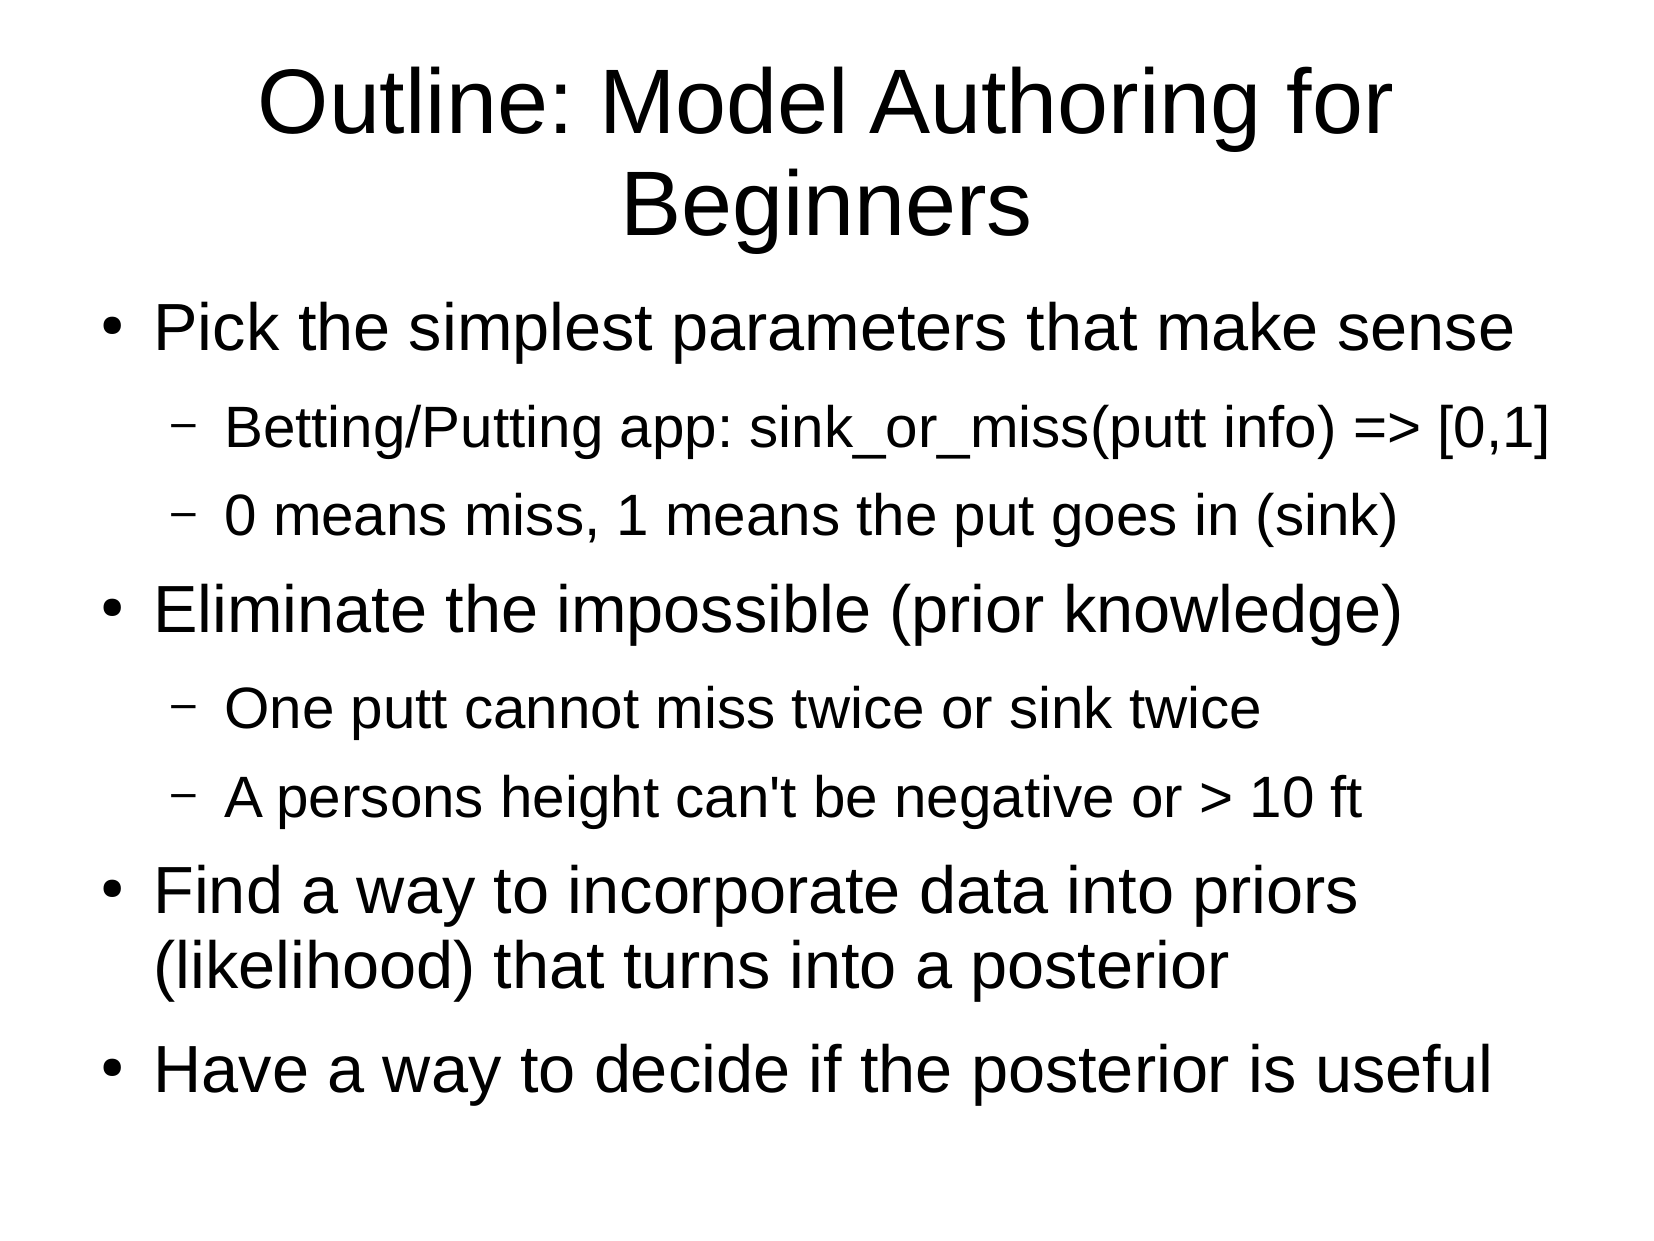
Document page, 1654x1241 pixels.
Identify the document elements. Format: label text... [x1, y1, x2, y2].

title Outline: Model Authoring for Beginners [82, 49, 1571, 257]
list Pick the simplest parameters that make sense Betting/Putting app: sink_or_miss(putt info) => [0,1] 0 means miss, 1 means the put goes in (sink) Eliminate the impossible (prior knowledge) One putt cannot miss twice or sink twice A persons height can't be negative or > 10 ft Find a way to incorporate data into priors (likelihood) that turns into a posterior Have a way to decide if the posterior is useful [82, 290, 1571, 1109]
